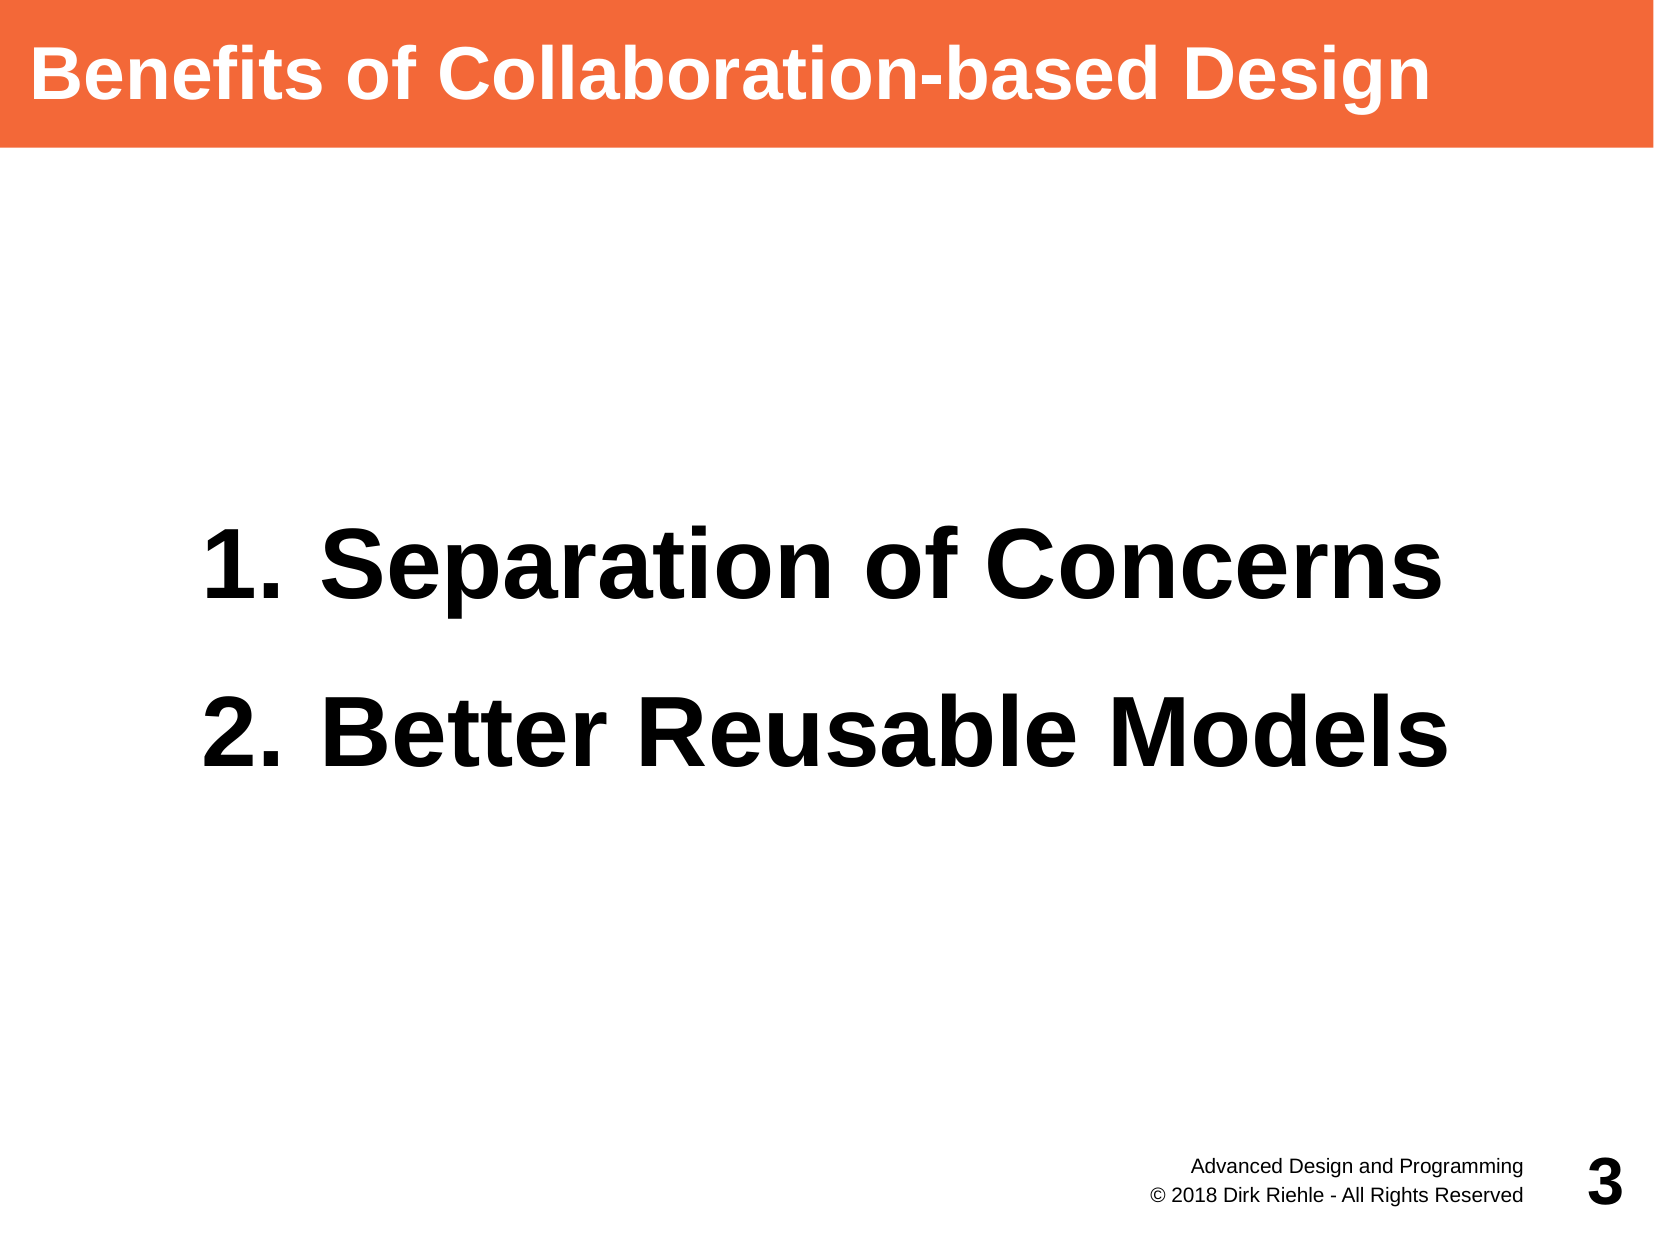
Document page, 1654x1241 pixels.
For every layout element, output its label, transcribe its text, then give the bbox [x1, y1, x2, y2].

subtitle Separation of Concerns Better Reusable Models [29, 177, 1625, 1063]
title Benefits of Collaboration-based Design [0, 0, 1654, 148]
